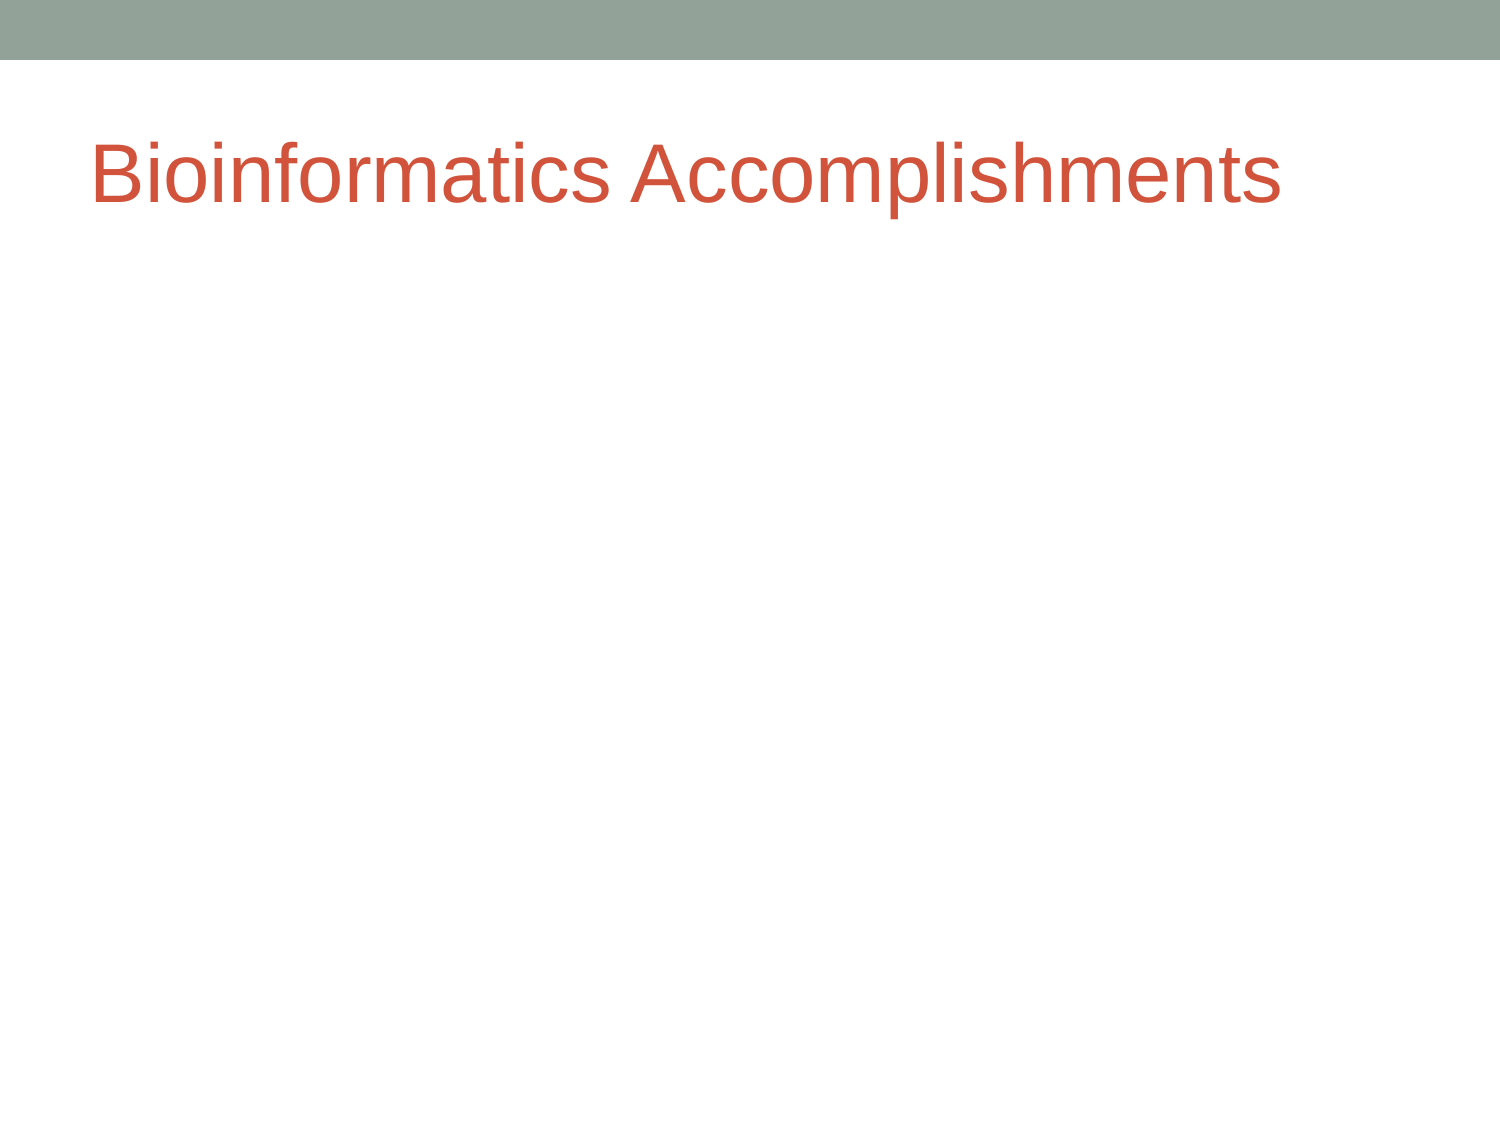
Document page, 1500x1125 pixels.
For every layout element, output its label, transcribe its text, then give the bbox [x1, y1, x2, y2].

text_box Bioinformatics Accomplishments [74, 87, 1425, 250]
